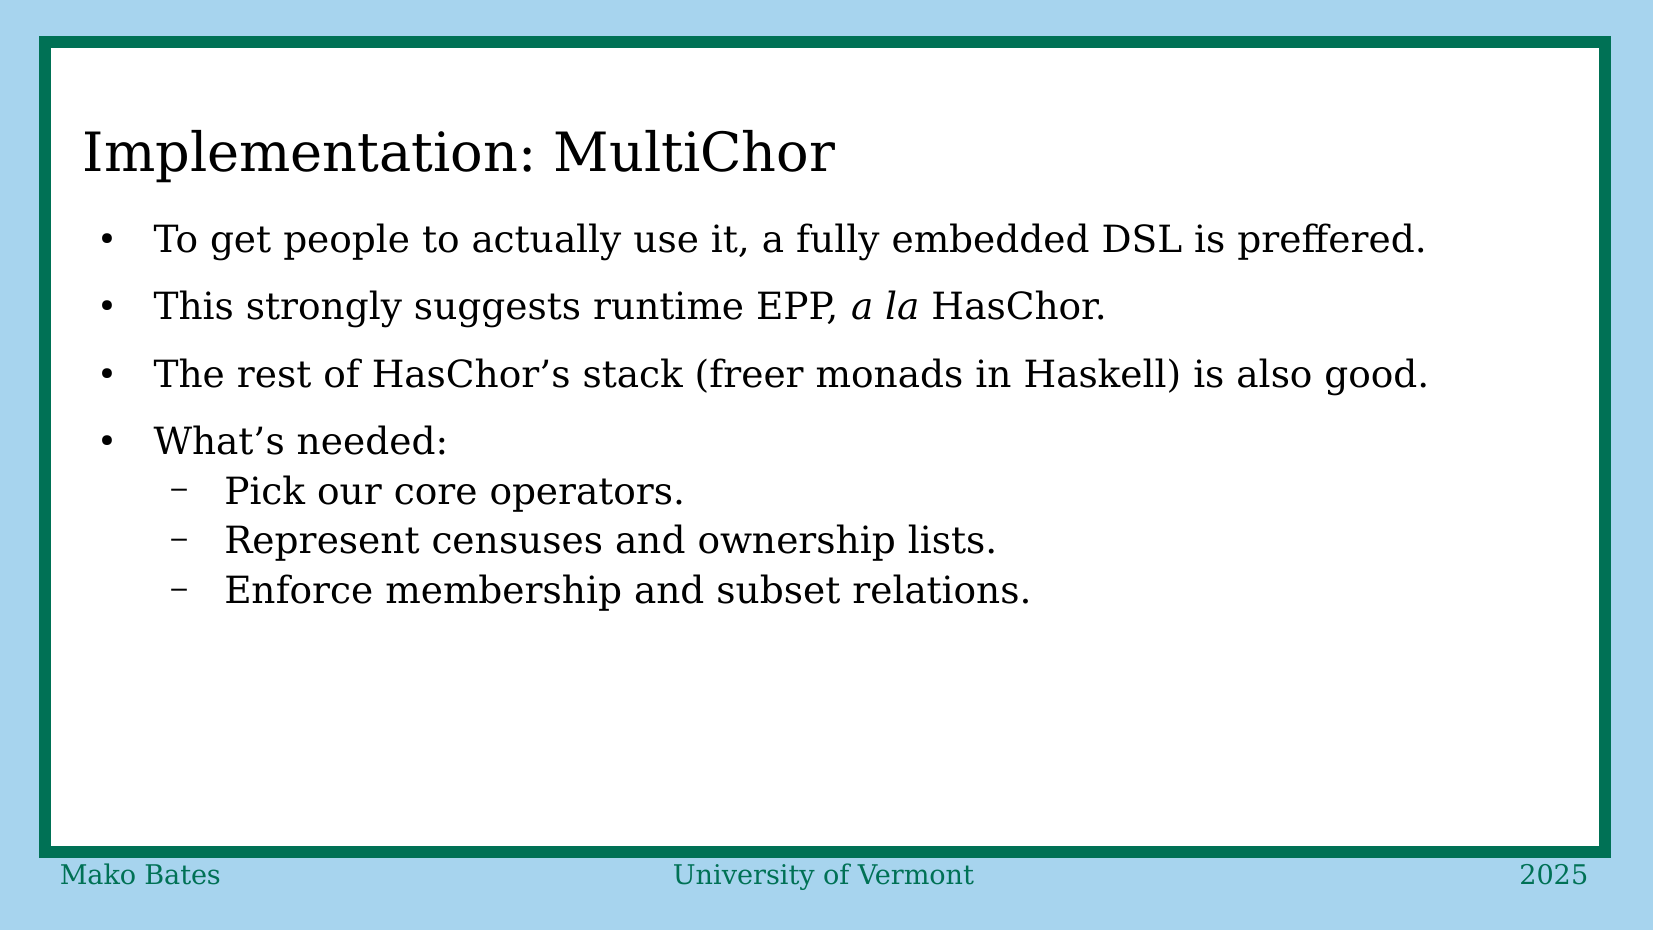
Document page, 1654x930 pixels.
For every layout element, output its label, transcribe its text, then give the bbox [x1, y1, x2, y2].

list To get people to actually use it, a fully embedded DSL is preffered. This strongly suggests runtime EPP, a la HasChor. The rest of HasChor’s stack (freer monads in Haskell) is also good. What’s needed: Pick our core operators. Represent censuses and ownership lists. Enforce membership and subset relations. [82, 217, 1571, 777]
title Implementation: MultiChor [82, 101, 1571, 205]
text_box [687, 864, 691, 877]
